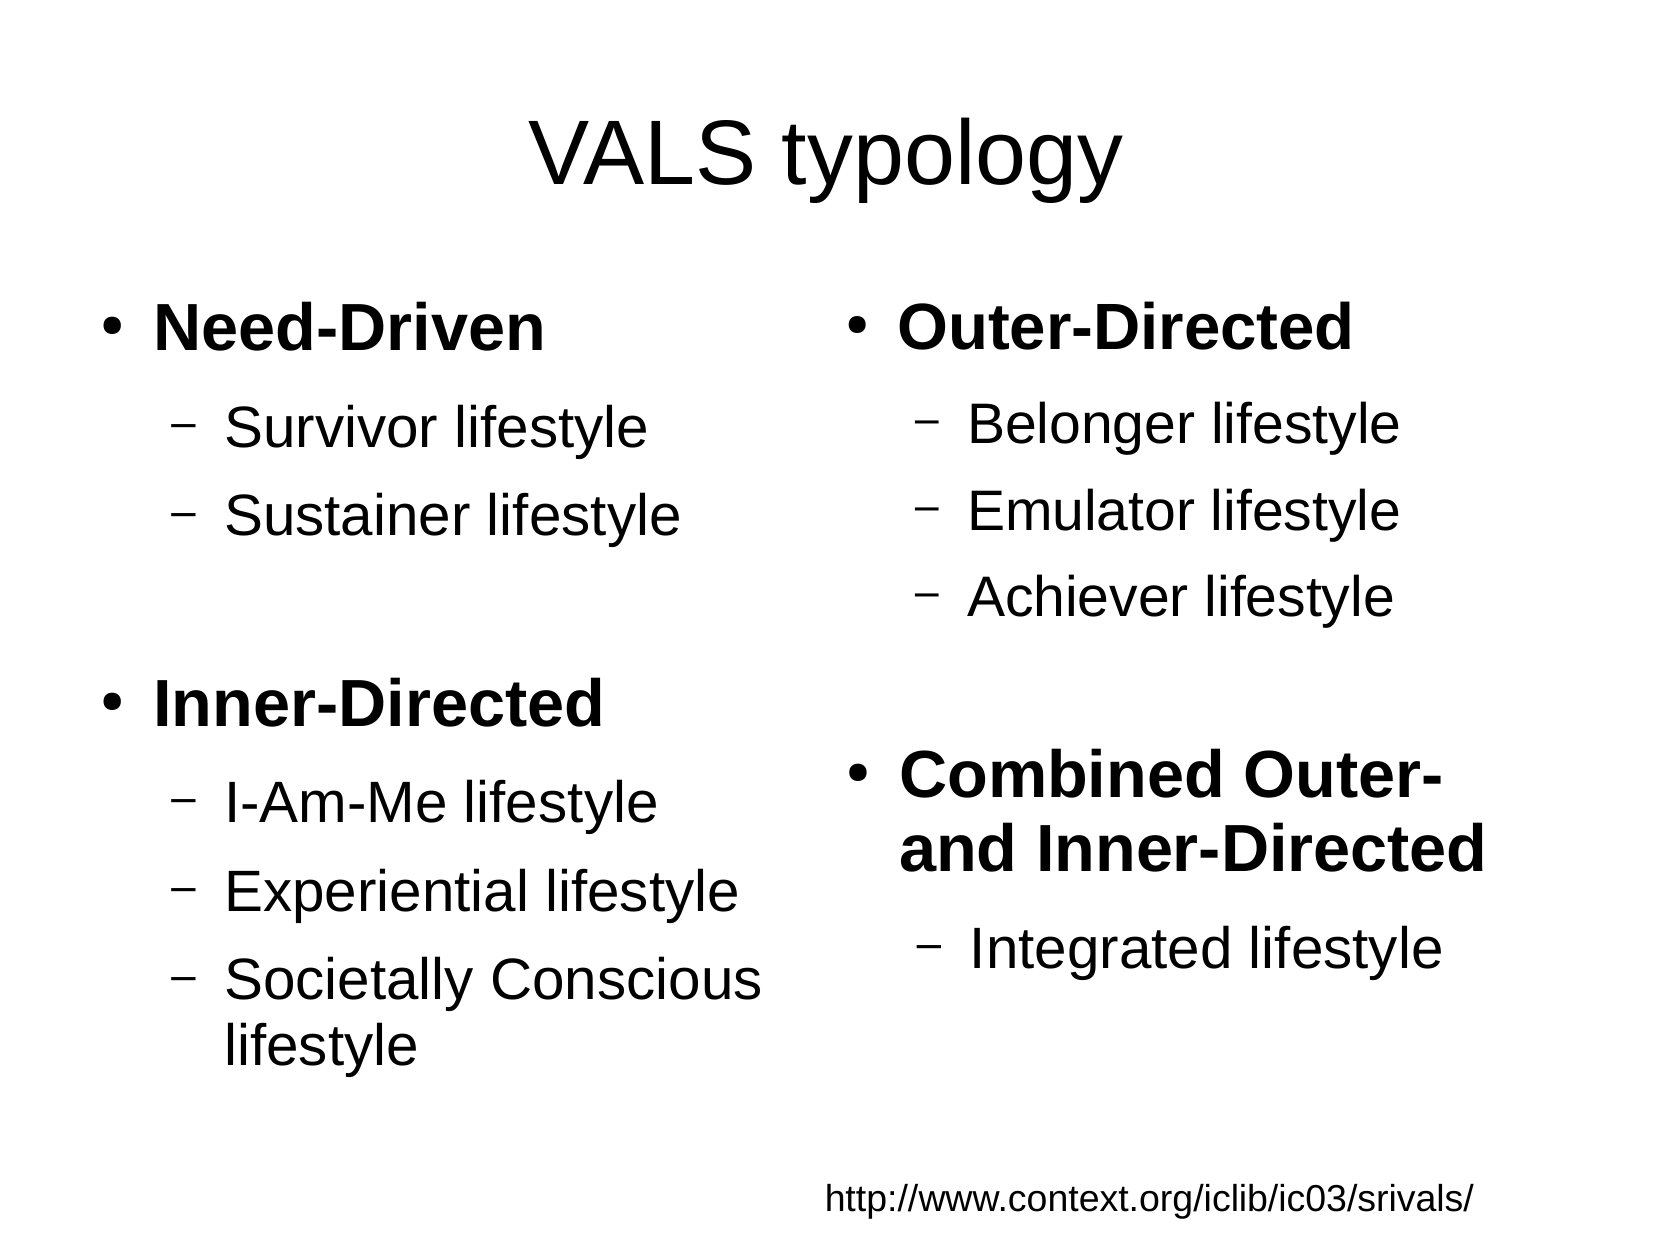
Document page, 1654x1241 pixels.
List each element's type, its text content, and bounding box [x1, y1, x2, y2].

list Combined Outer- and Inner-Directed Integrated lifestyle [828, 736, 1539, 1080]
title VALS typology [82, 49, 1571, 257]
list Outer-Directed Belonger lifestyle Emulator lifestyle Achiever lifestyle [828, 290, 1539, 634]
list Need-Driven Survivor lifestyle Sustainer lifestyle [82, 290, 793, 634]
list Inner-Directed I-Am-Me lifestyle Experiential lifestyle Societally Conscious lifestyle [82, 665, 793, 1111]
text_box http://www.context.org/iclib/ic03/srivals/ [810, 1170, 1490, 1227]
